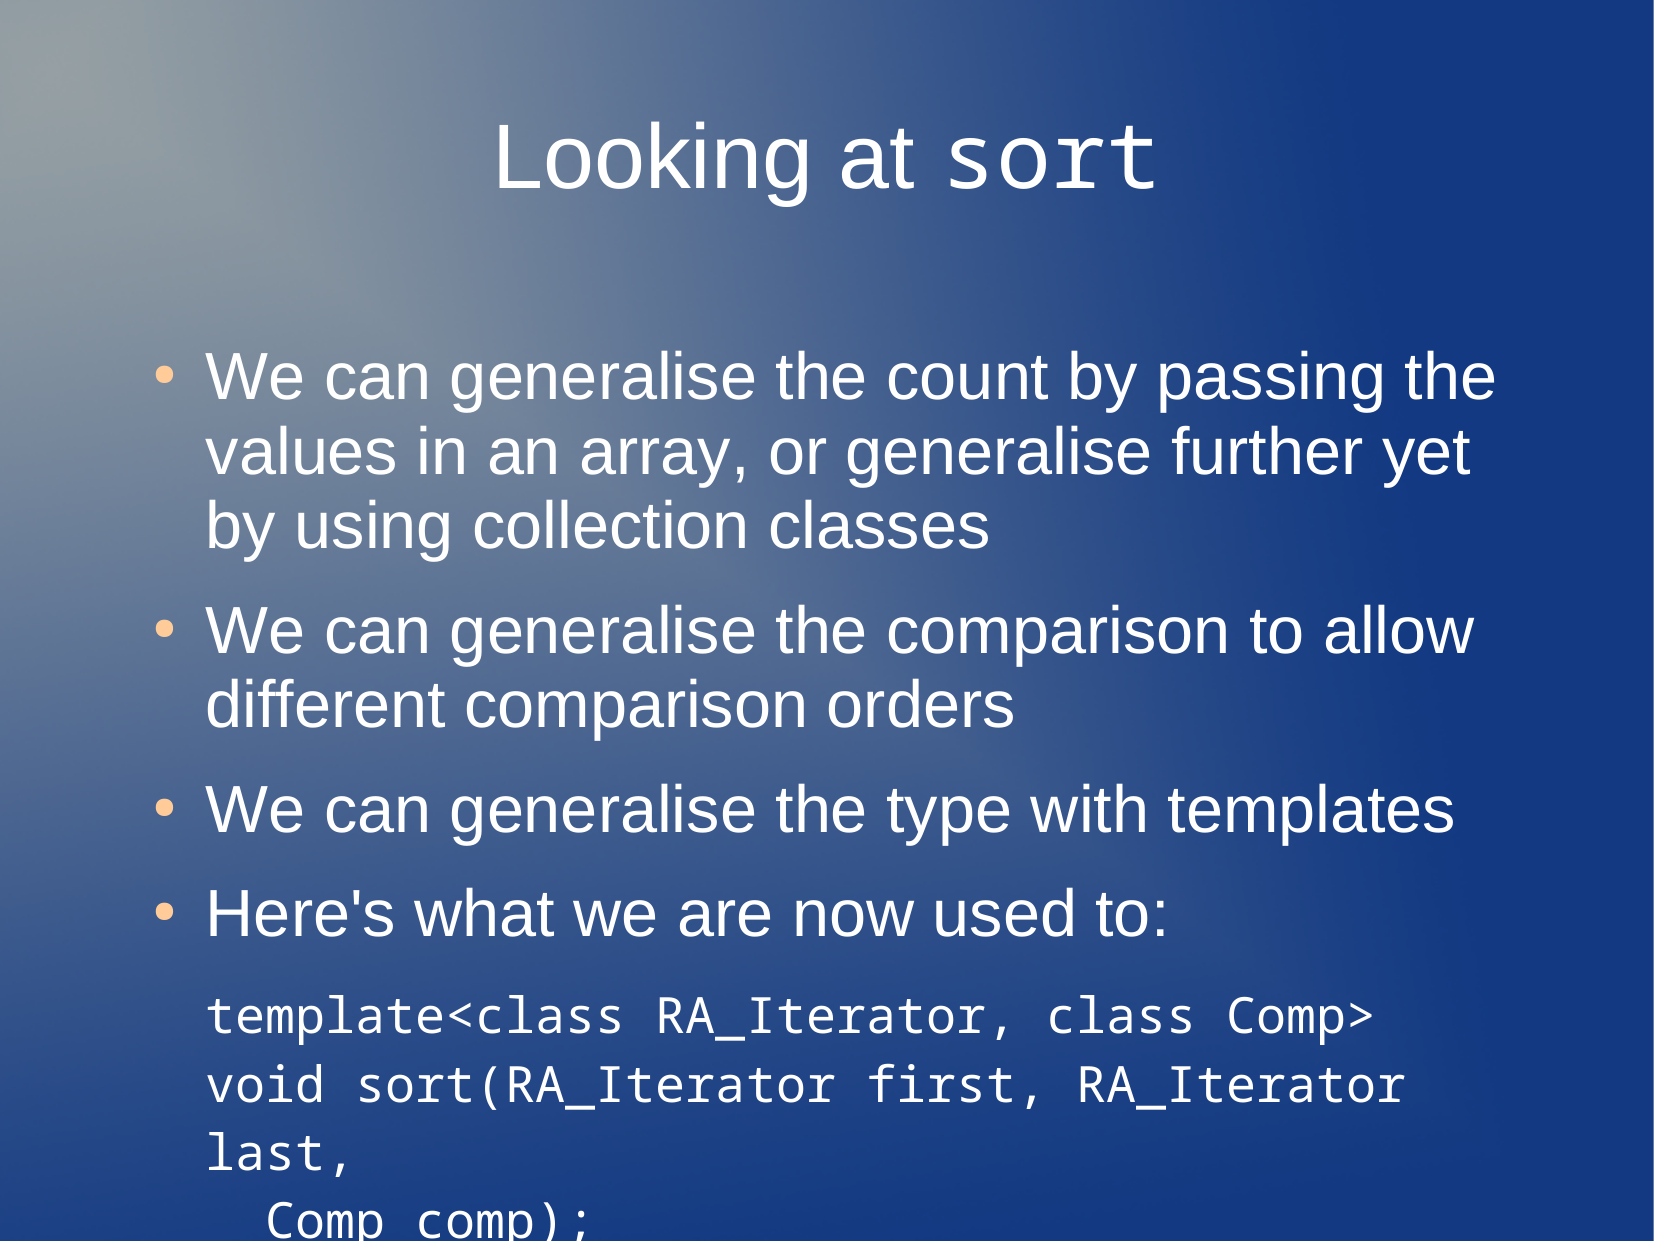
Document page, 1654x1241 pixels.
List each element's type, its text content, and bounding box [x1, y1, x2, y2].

title Looking at sort [82, 49, 1571, 257]
list We can generalise the count by passing the values in an array, or generalise further yet by using collection classes We can generalise the comparison to allow different comparison orders We can generalise the type with templates Here's what we are now used to: template<class RA_Iterator, class Comp> void sort(RA_Iterator first, RA_Iterator last, Comp comp); [134, 338, 1516, 1241]
picture [0, 0, 1654, 1241]
